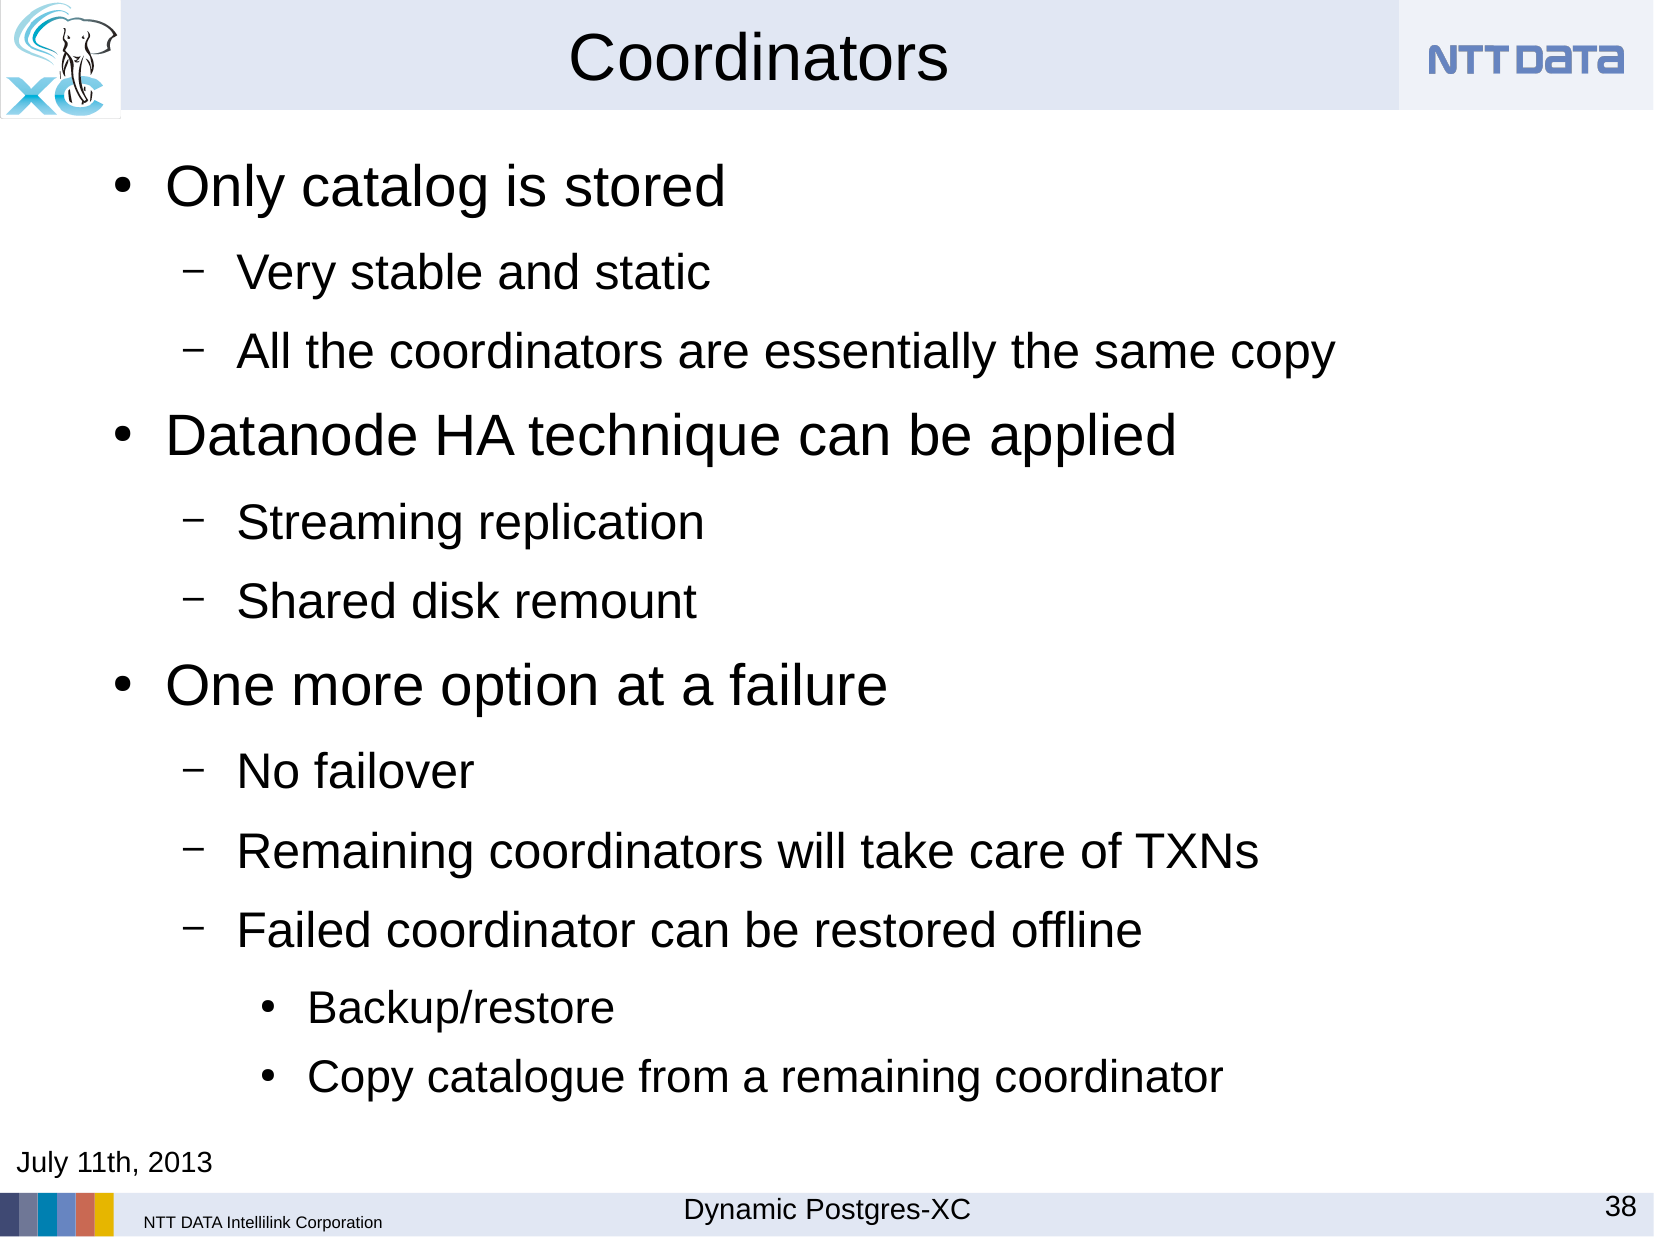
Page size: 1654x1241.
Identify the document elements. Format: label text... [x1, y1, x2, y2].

picture [1429, 45, 1624, 74]
picture [0, 0, 121, 119]
title Coordinators [120, 3, 1399, 110]
list Only catalog is stored Very stable and static All the coordinators are essentially the same copy Datanode HA technique can be applied Streaming replication Shared disk remount One more option at a failure No failover Remaining coordinators will take care of TXNs Failed coordinator can be restored offline Backup/restore Copy catalogue from a remaining coordinator [94, 153, 1583, 1134]
